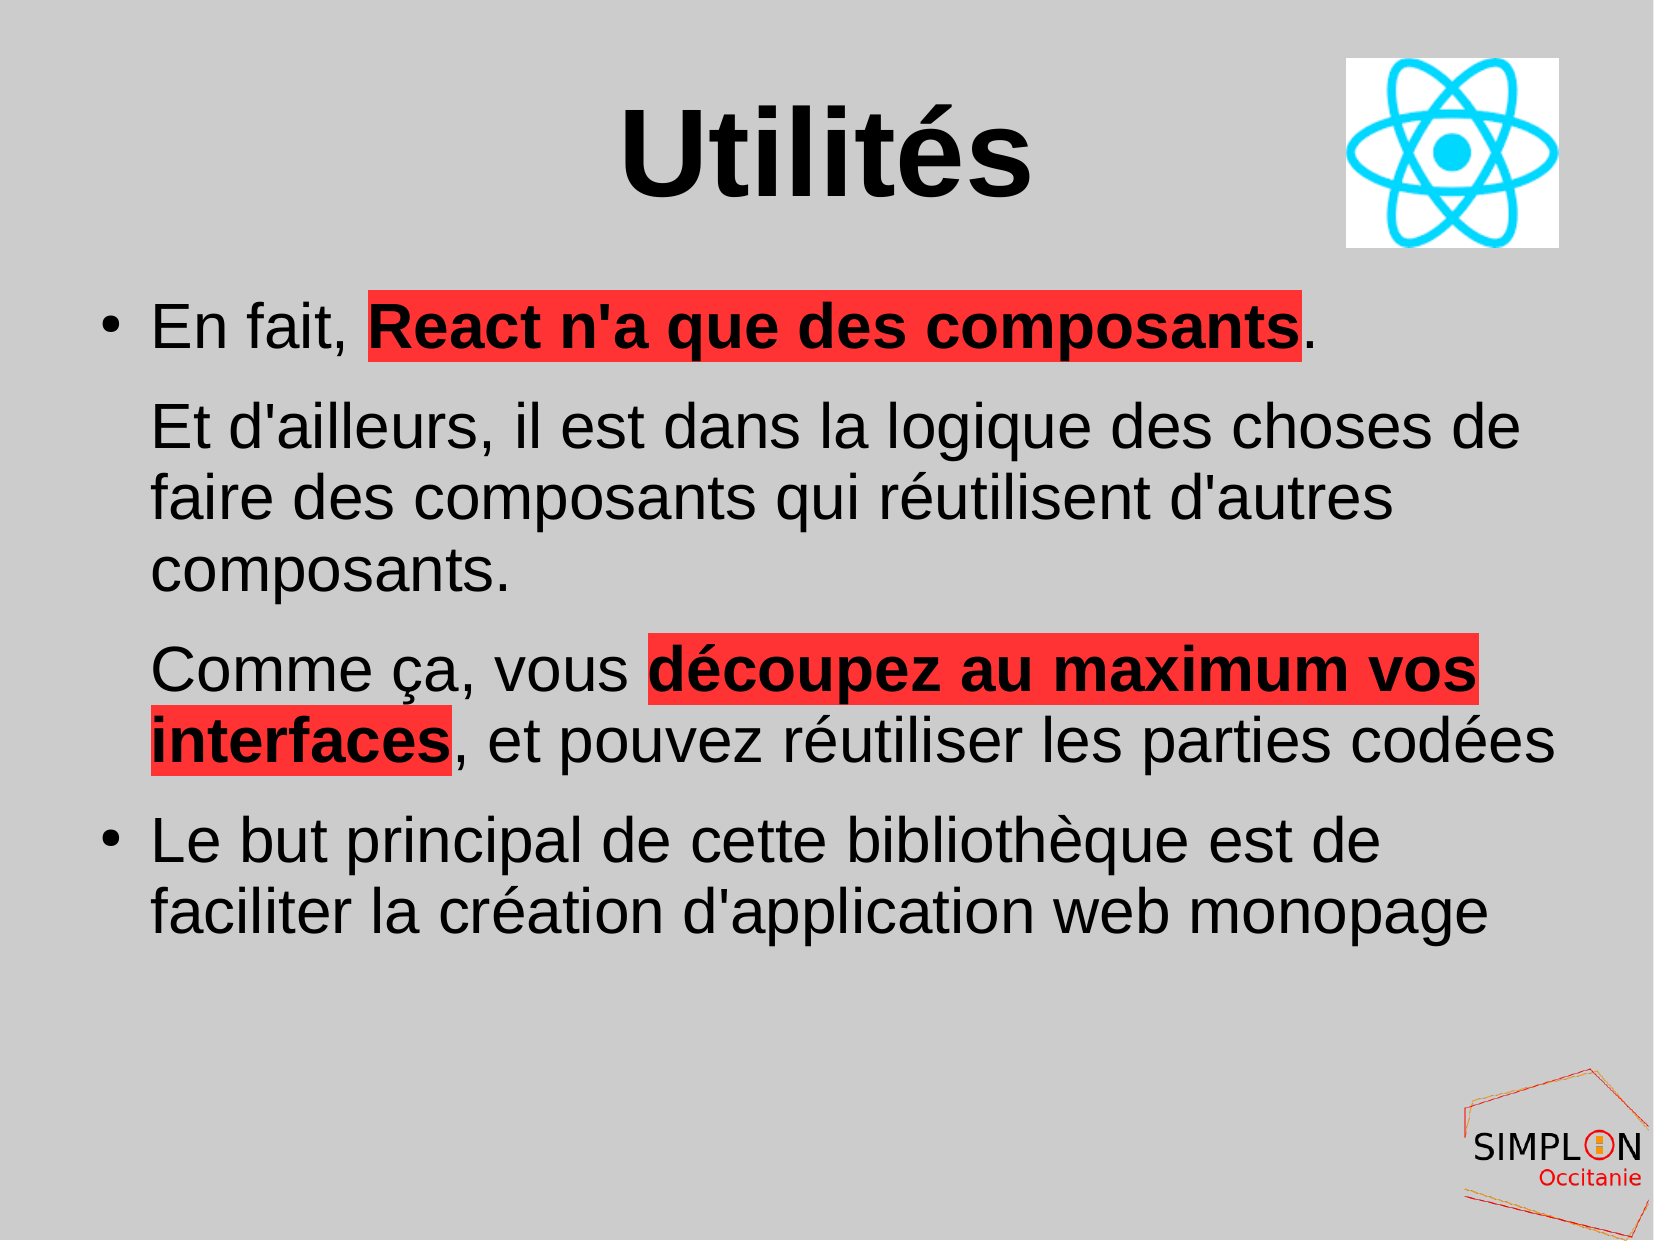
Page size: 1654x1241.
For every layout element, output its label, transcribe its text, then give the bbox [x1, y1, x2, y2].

picture [1346, 58, 1559, 249]
list En fait, React n'a que des composants. Et d'ailleurs, il est dans la logique des choses de faire des composants qui réutilisent d'autres composants. Comme ça, vous découpez au maximum vos interfaces, et pouvez réutiliser les parties codées Le but principal de cette bibliothèque est de faciliter la création d'application web monopage [82, 290, 1571, 1010]
picture [1464, 1068, 1649, 1241]
title Utilités [82, 49, 1571, 257]
